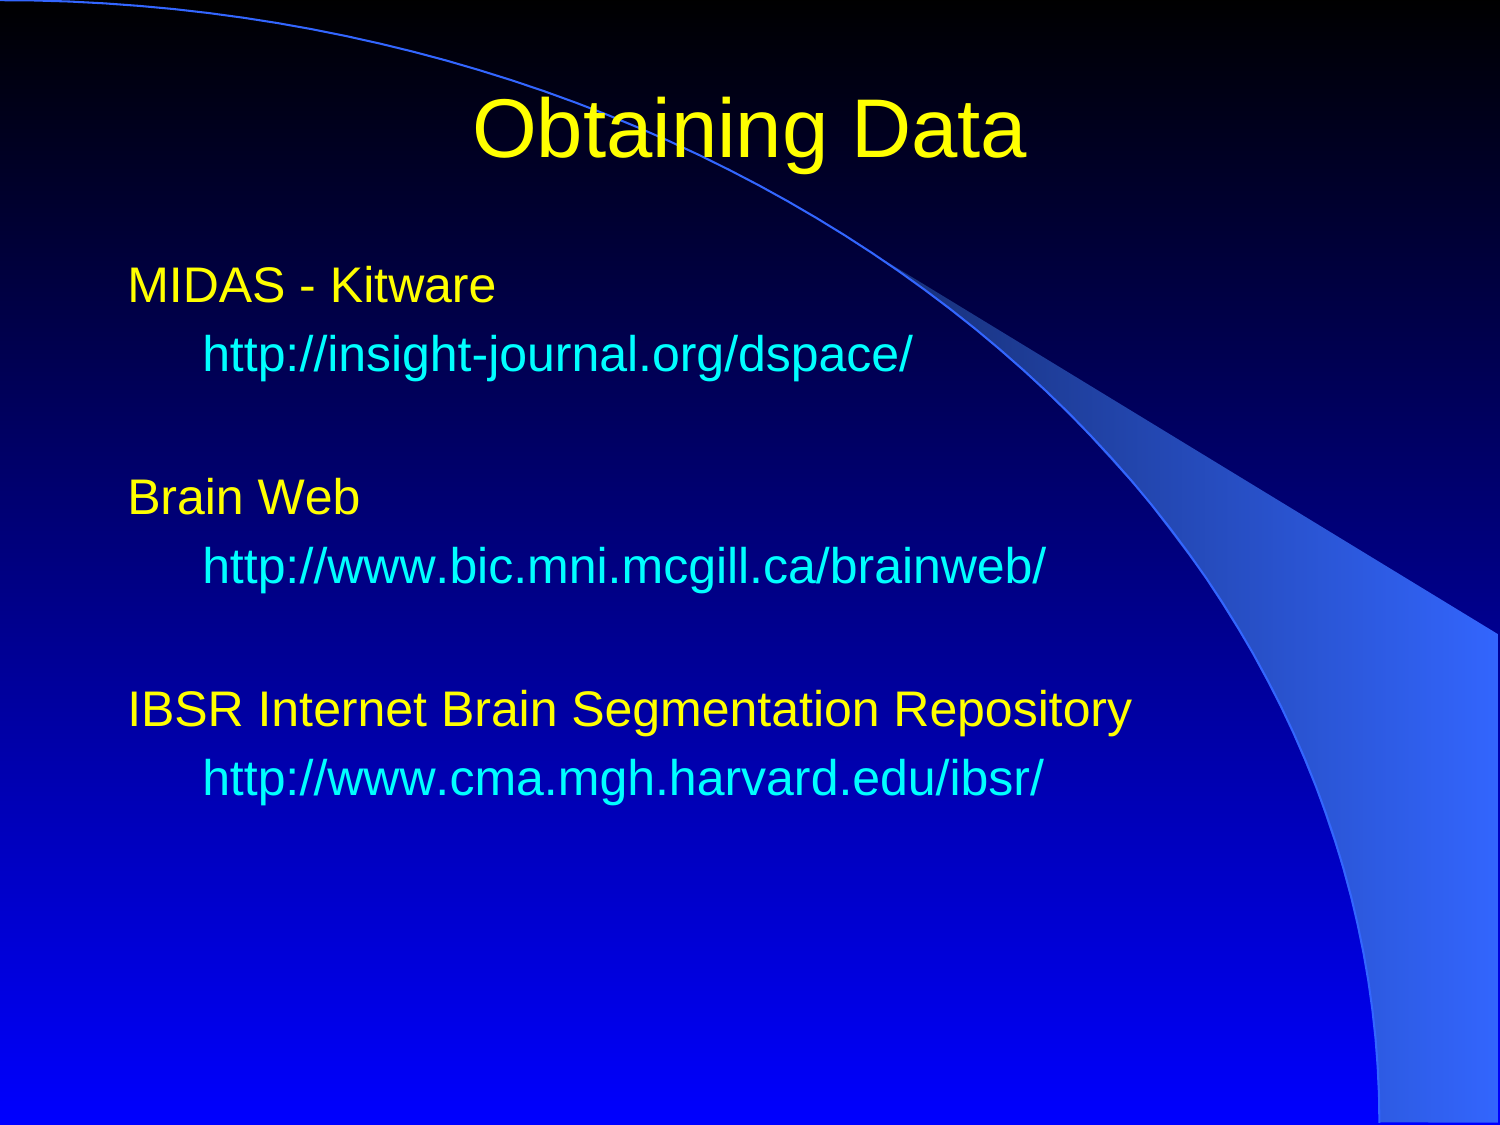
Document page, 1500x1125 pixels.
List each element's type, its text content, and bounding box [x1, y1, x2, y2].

list MIDAS - Kitware http://insight-journal.org/dspace/ Brain Web http://www.bic.mni.mcgill.ca/brainweb/ IBSR Internet Brain Segmentation Repository http://www.cma.mgh.harvard.edu/ibsr/ [112, 249, 1388, 1016]
title Obtaining Data [112, 10, 1388, 249]
